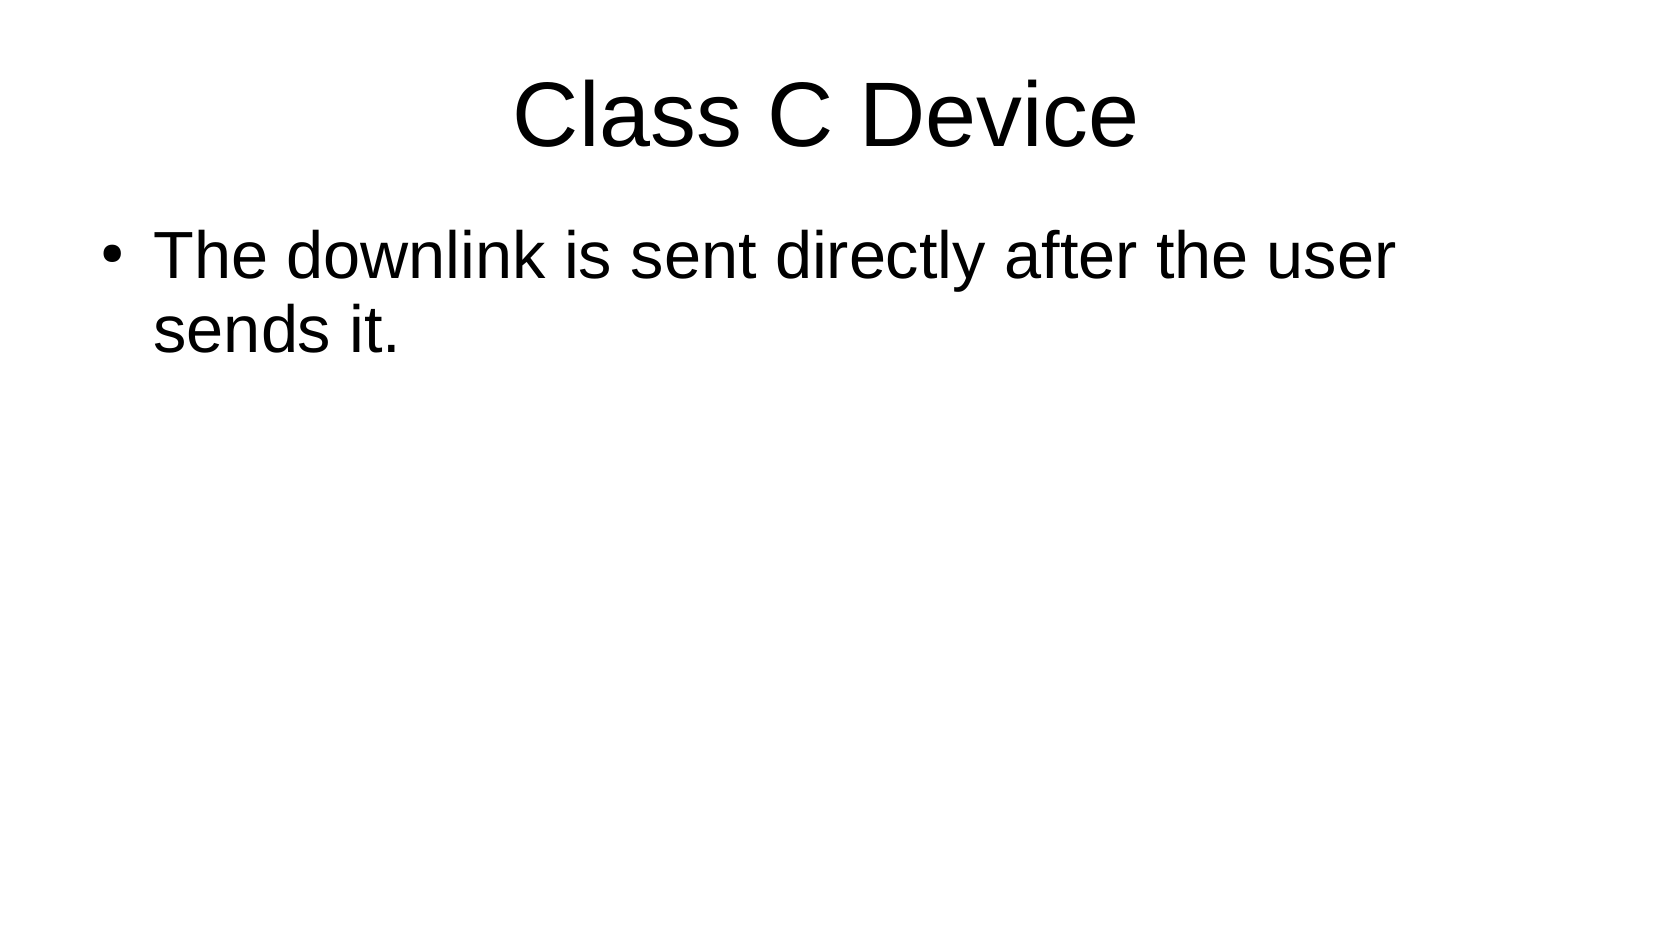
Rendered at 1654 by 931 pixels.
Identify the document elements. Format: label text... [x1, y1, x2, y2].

list The downlink is sent directly after the user sends it. [82, 217, 1571, 758]
title Class C Device [82, 37, 1571, 193]
